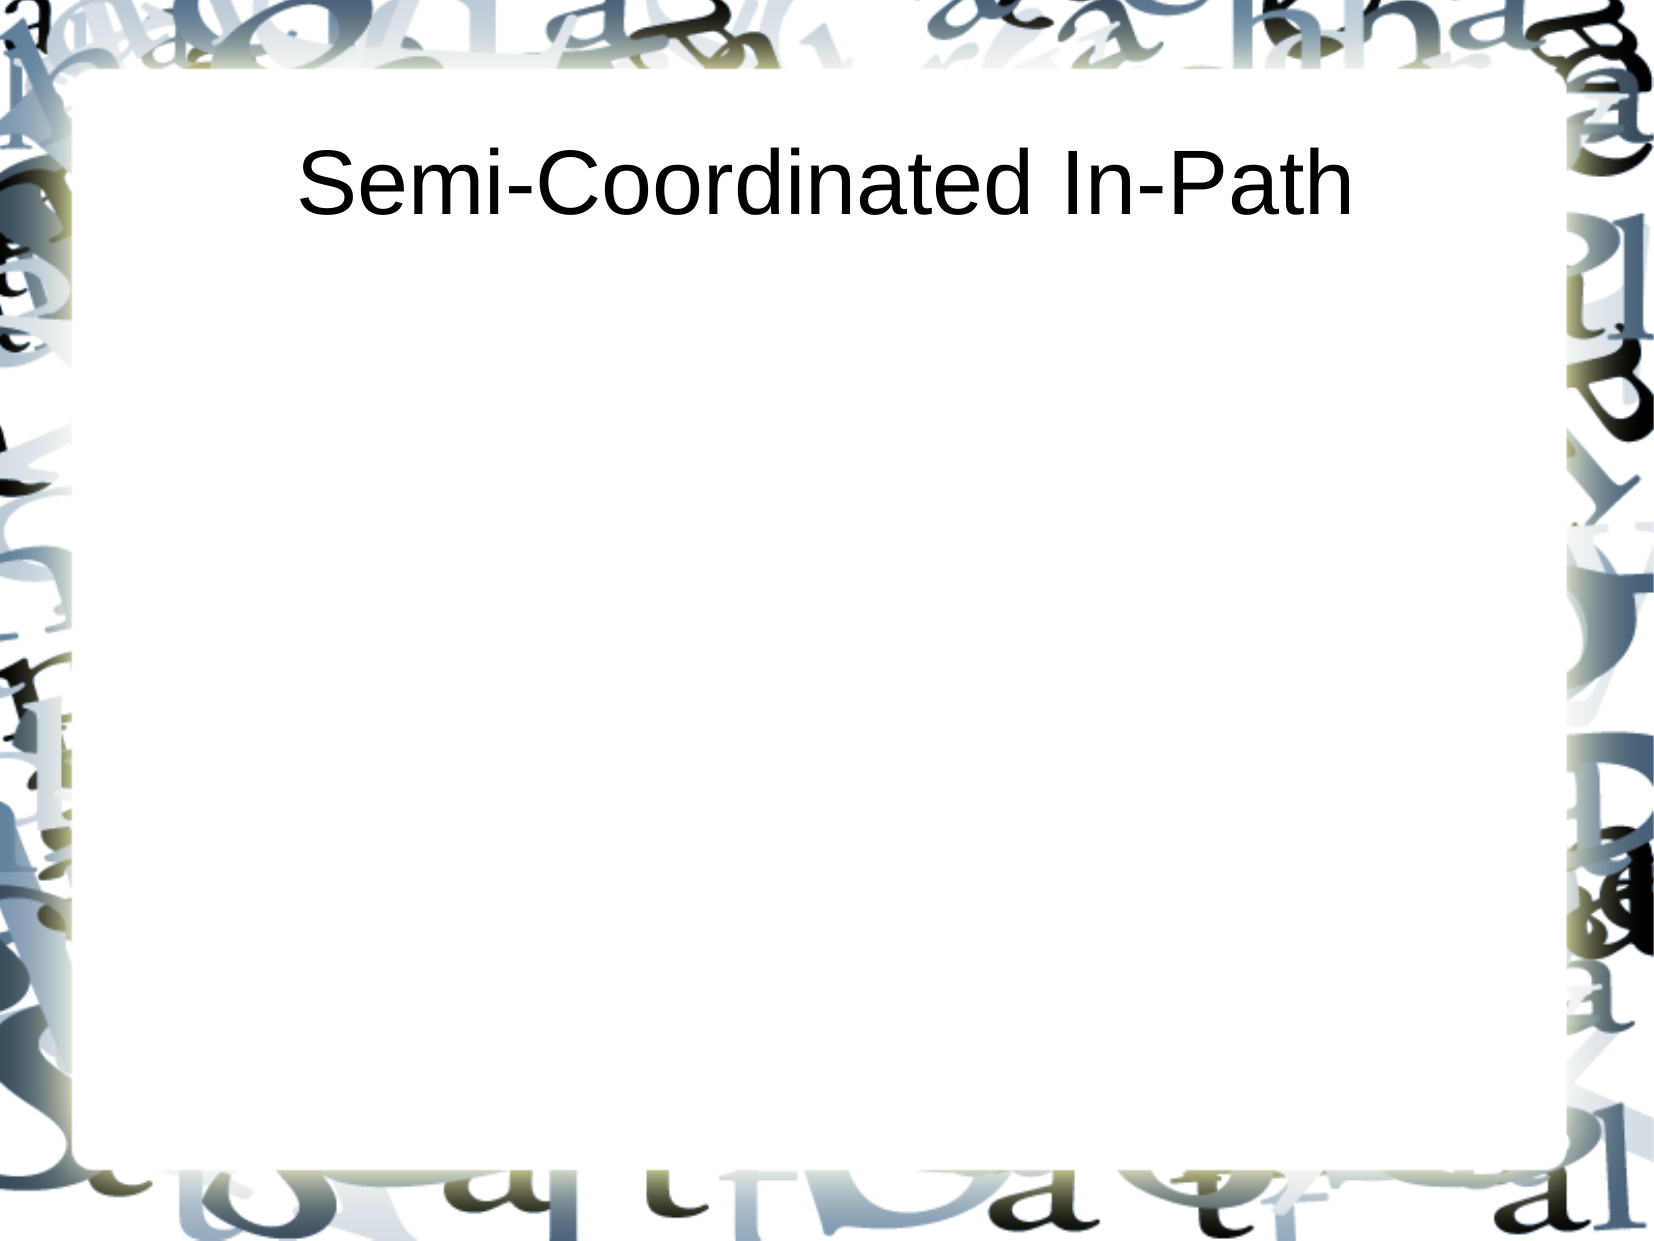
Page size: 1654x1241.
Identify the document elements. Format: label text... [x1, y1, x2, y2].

title Semi-Coordinated In-Path [82, 78, 1571, 287]
picture [0, 0, 1654, 1241]
